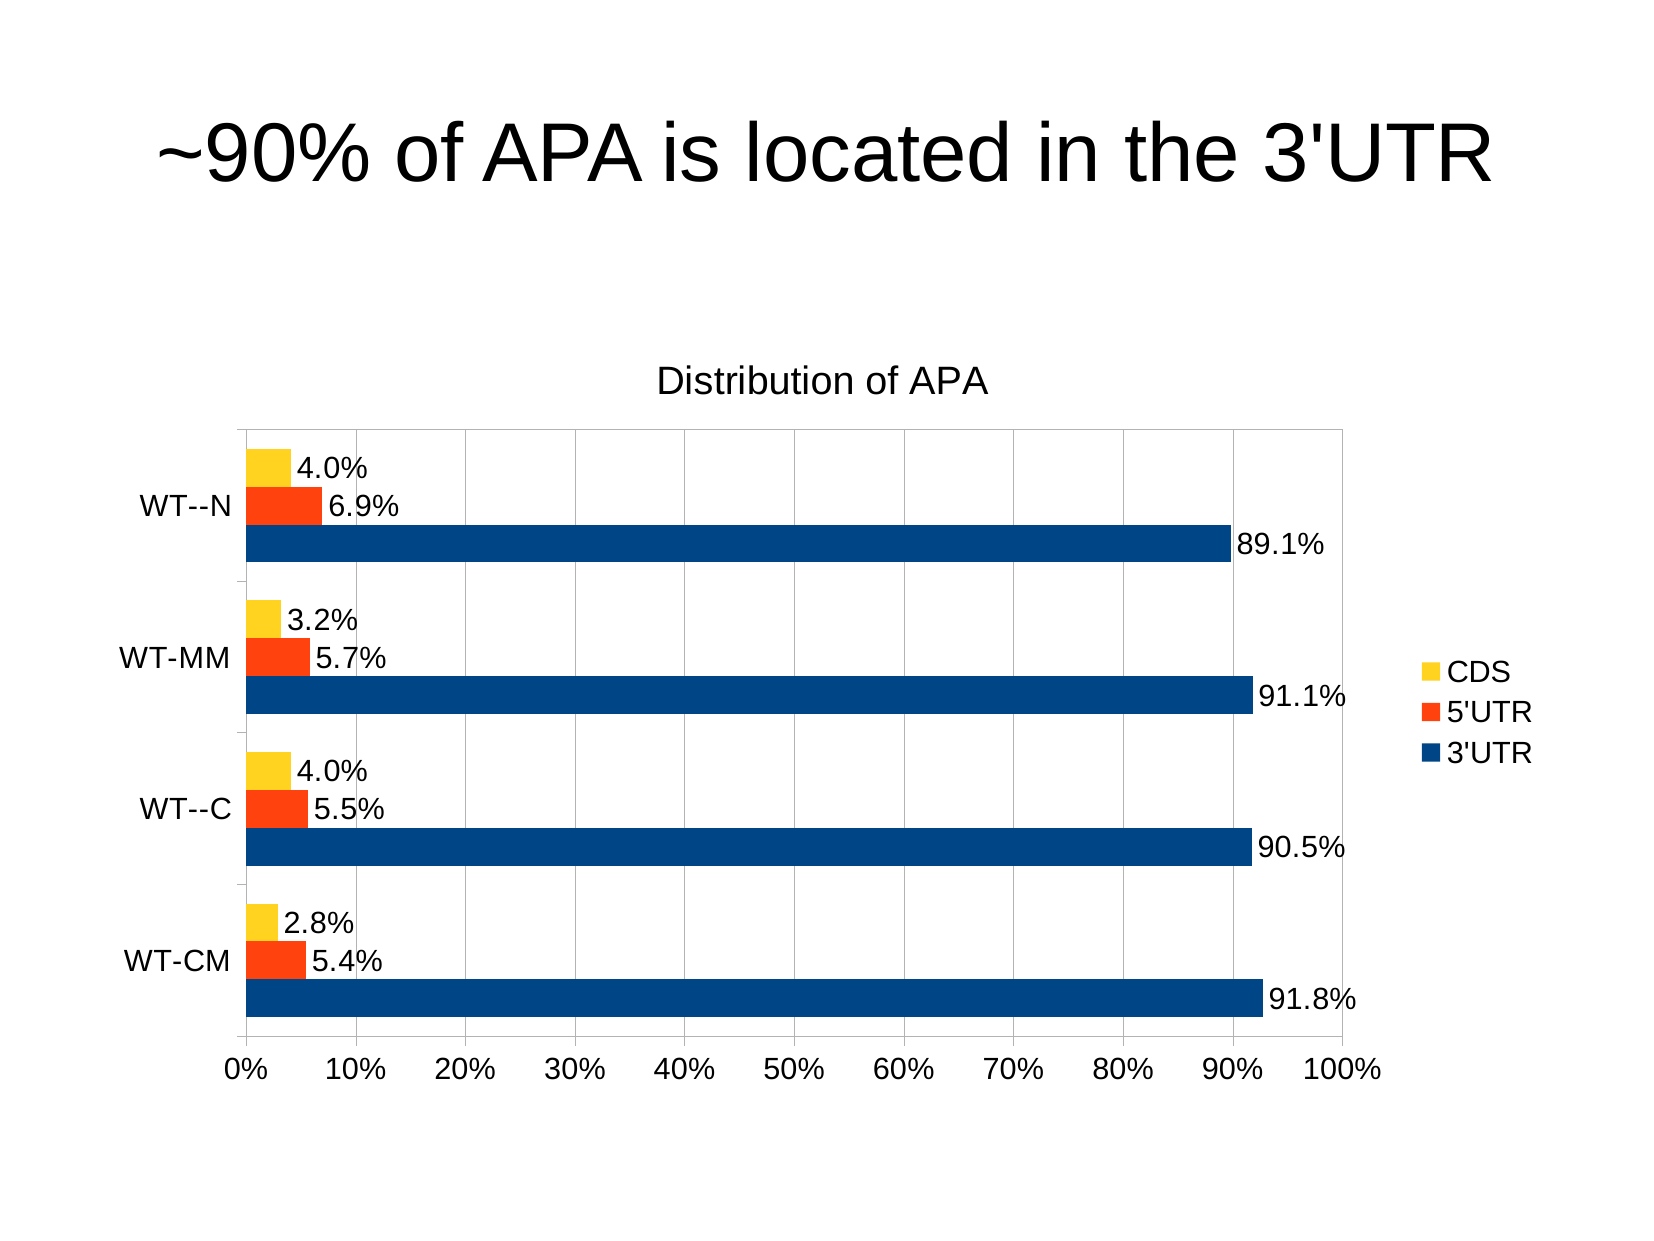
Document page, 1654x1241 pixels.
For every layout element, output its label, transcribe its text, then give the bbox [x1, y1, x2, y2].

chart [89, 323, 1556, 1101]
title ~90% of APA is located in the 3'UTR [82, 49, 1571, 257]
